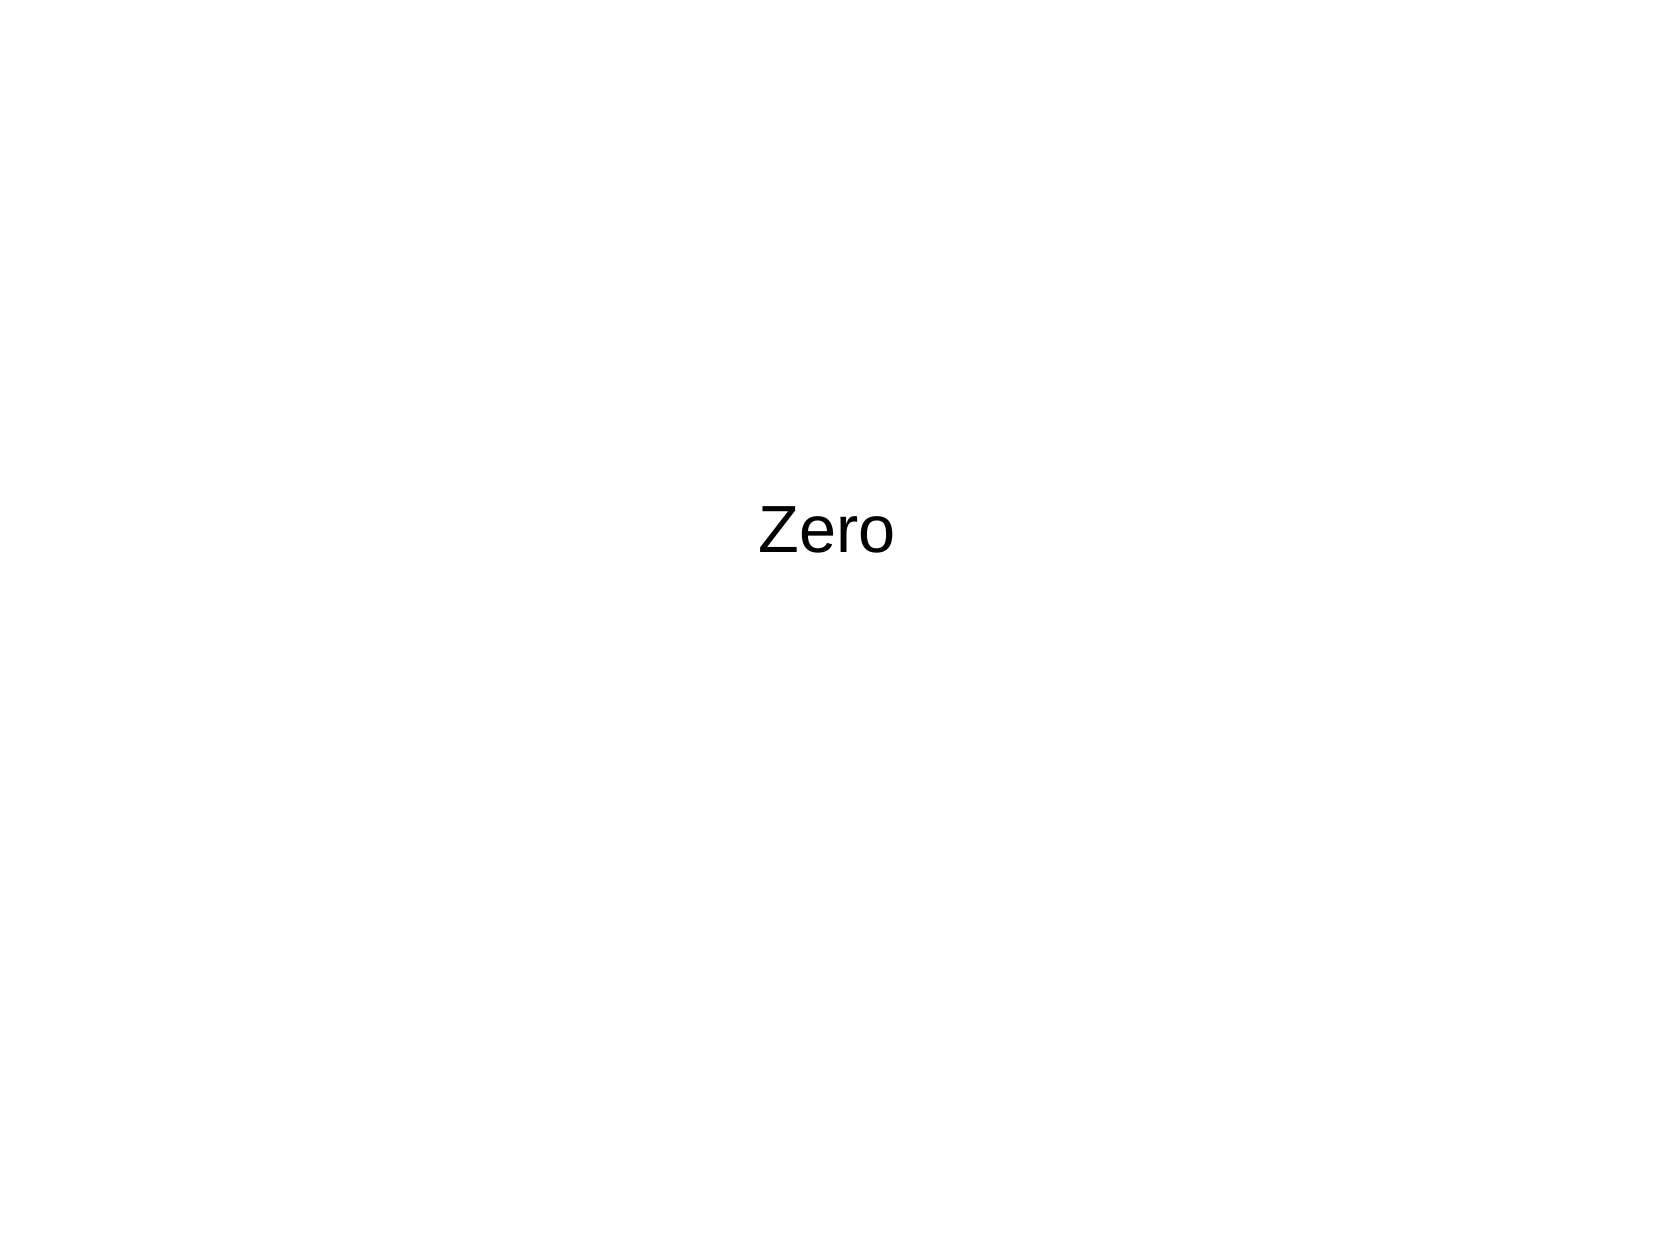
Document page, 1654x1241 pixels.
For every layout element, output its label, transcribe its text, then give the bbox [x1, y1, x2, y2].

subtitle Zero [82, 49, 1571, 1010]
